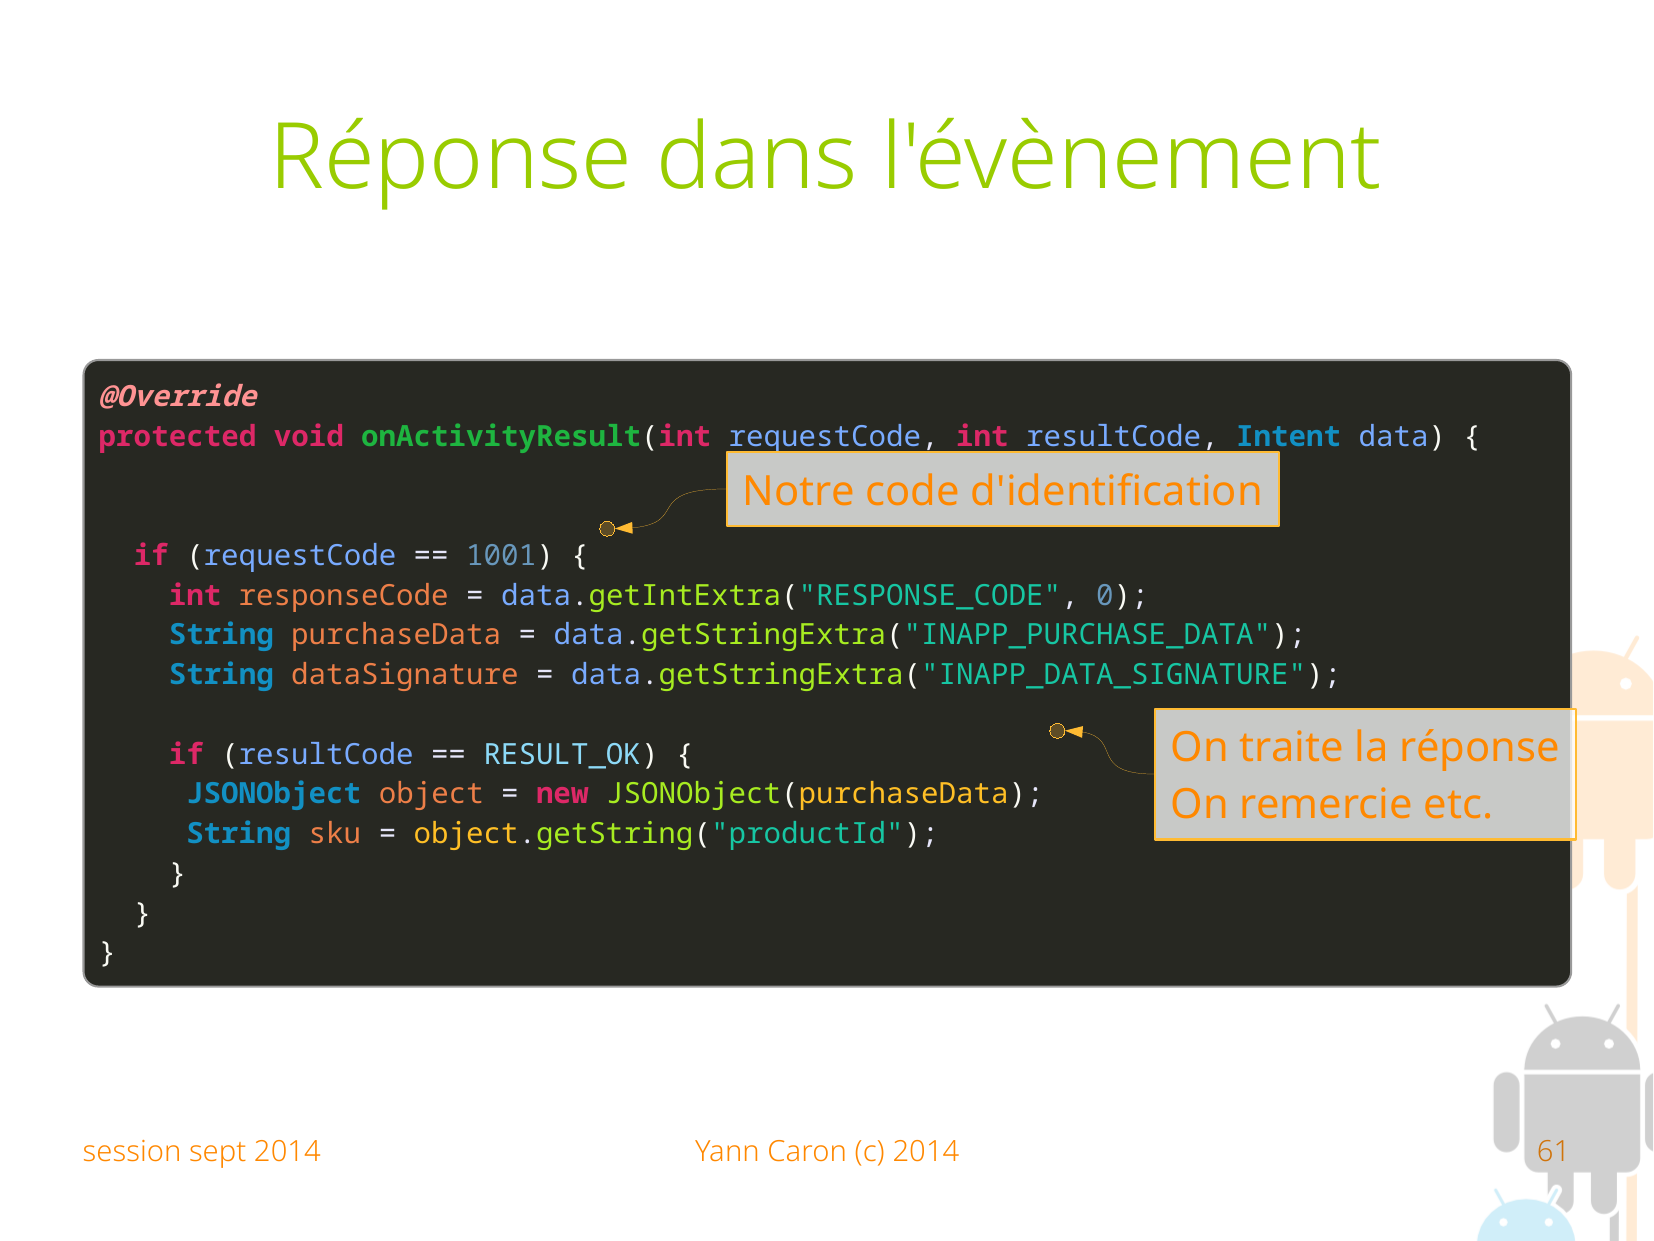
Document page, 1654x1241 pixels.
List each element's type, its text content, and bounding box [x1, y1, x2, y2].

text_box On traite la réponse On remercie etc. [1155, 708, 1548, 824]
text_box [599, 521, 615, 537]
text_box [1049, 723, 1065, 739]
text_box Notre code d'identification [727, 452, 1246, 518]
title Réponse dans l'évènement [82, 49, 1571, 257]
picture [240, 423, 1654, 1241]
text_box @Override protected void onActivityResult(int requestCode, int resultCode, Intent data) { if (requestCode == 1001) { int responseCode = data.getIntExtra("RESPONSE_CODE", 0); String purchaseData = data.getStringExtra("INAPP_PURCHASE_DATA"); String dataSignature = data.getStringExtra("INAPP_DATA_SIGNATURE"); if (resultCode == RESULT_OK) { JSONObject object = new JSONObject(purchaseData); String sku = object.getString("productId"); } } } [83, 360, 1572, 905]
